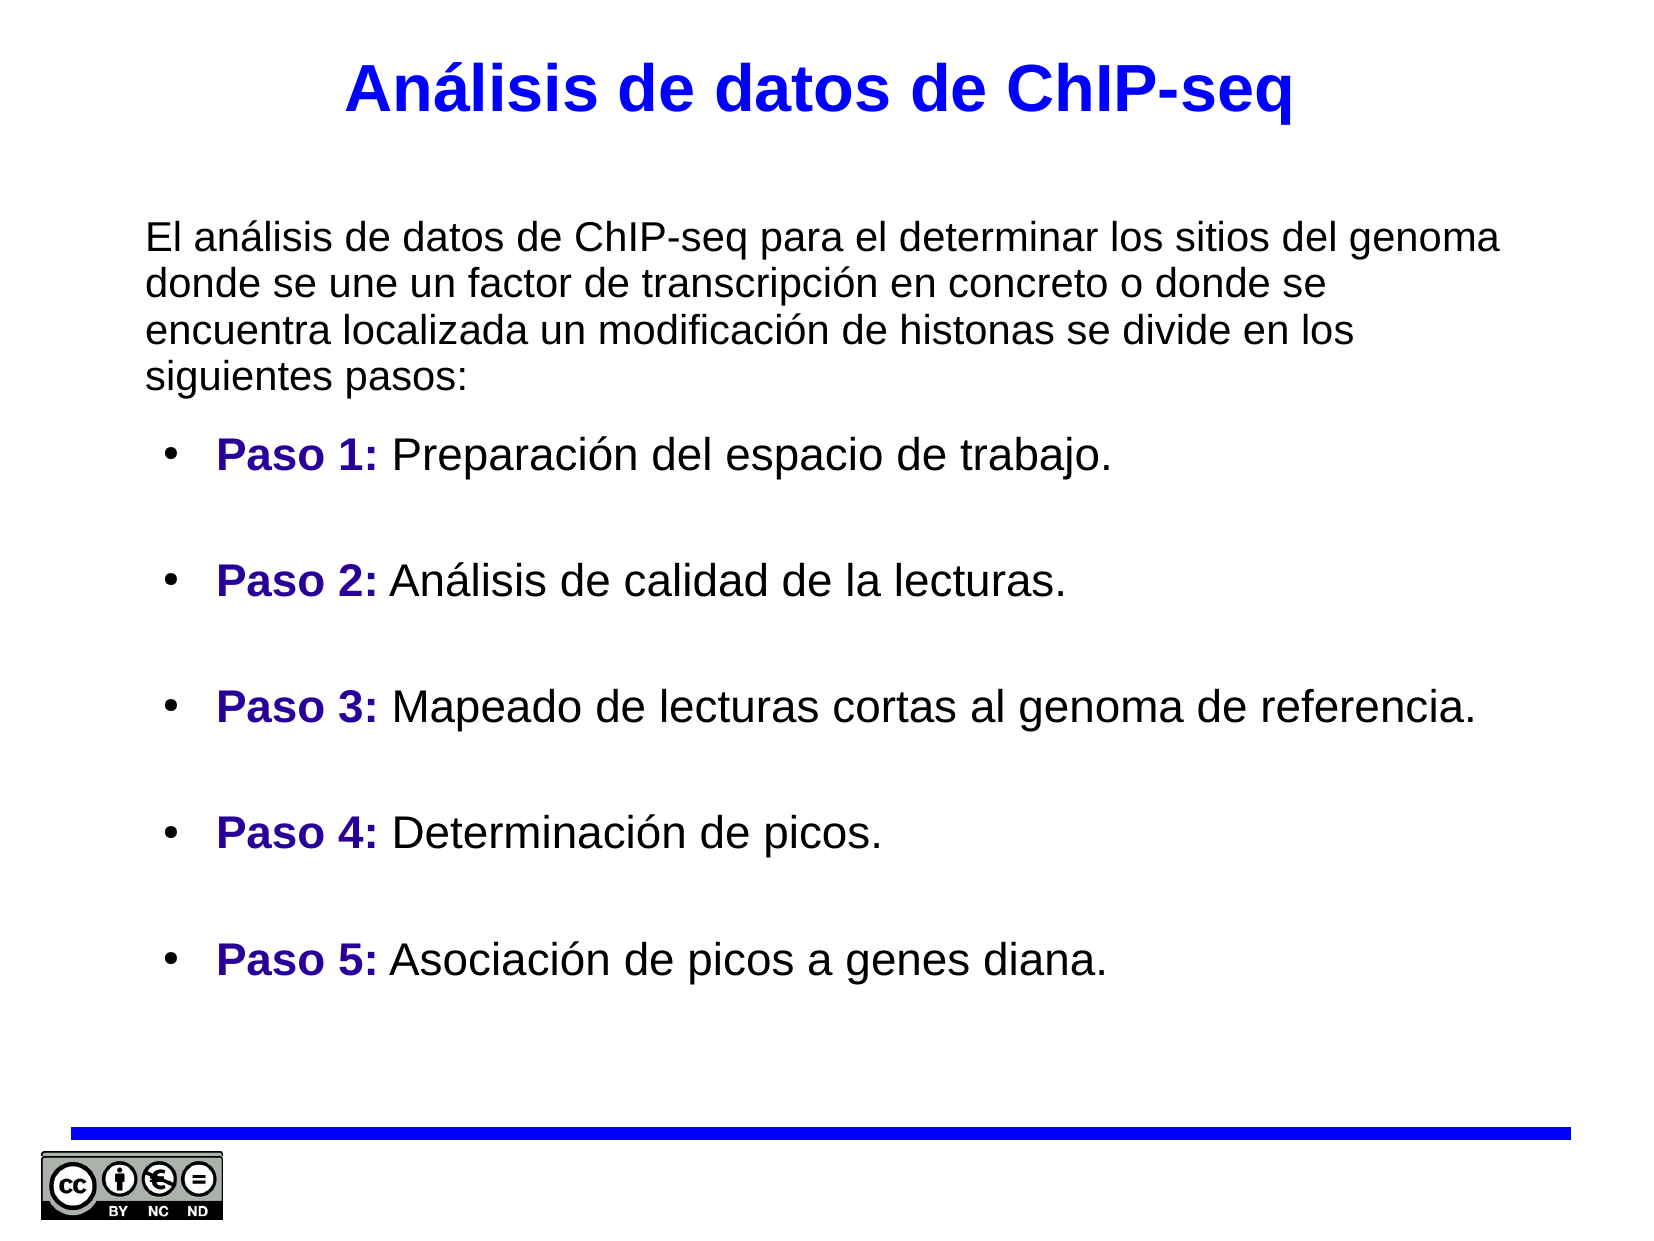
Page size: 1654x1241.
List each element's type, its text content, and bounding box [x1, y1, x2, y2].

list El análisis de datos de ChIP-seq para el determinar los sitios del genoma donde se une un factor de transcripción en concreto o donde se encuentra localizada un modificación de histonas se divide en los siguientes pasos: Paso 1: Preparación del espacio de trabajo. Paso 2: Análisis de calidad de la lecturas. Paso 3: Mapeado de lecturas cortas al genoma de referencia. Paso 4: Determinación de picos. Paso 5: Asociación de picos a genes diana. [59, 159, 1536, 1064]
title Análisis de datos de ChIP-seq [94, 0, 1583, 192]
picture [41, 1151, 223, 1221]
